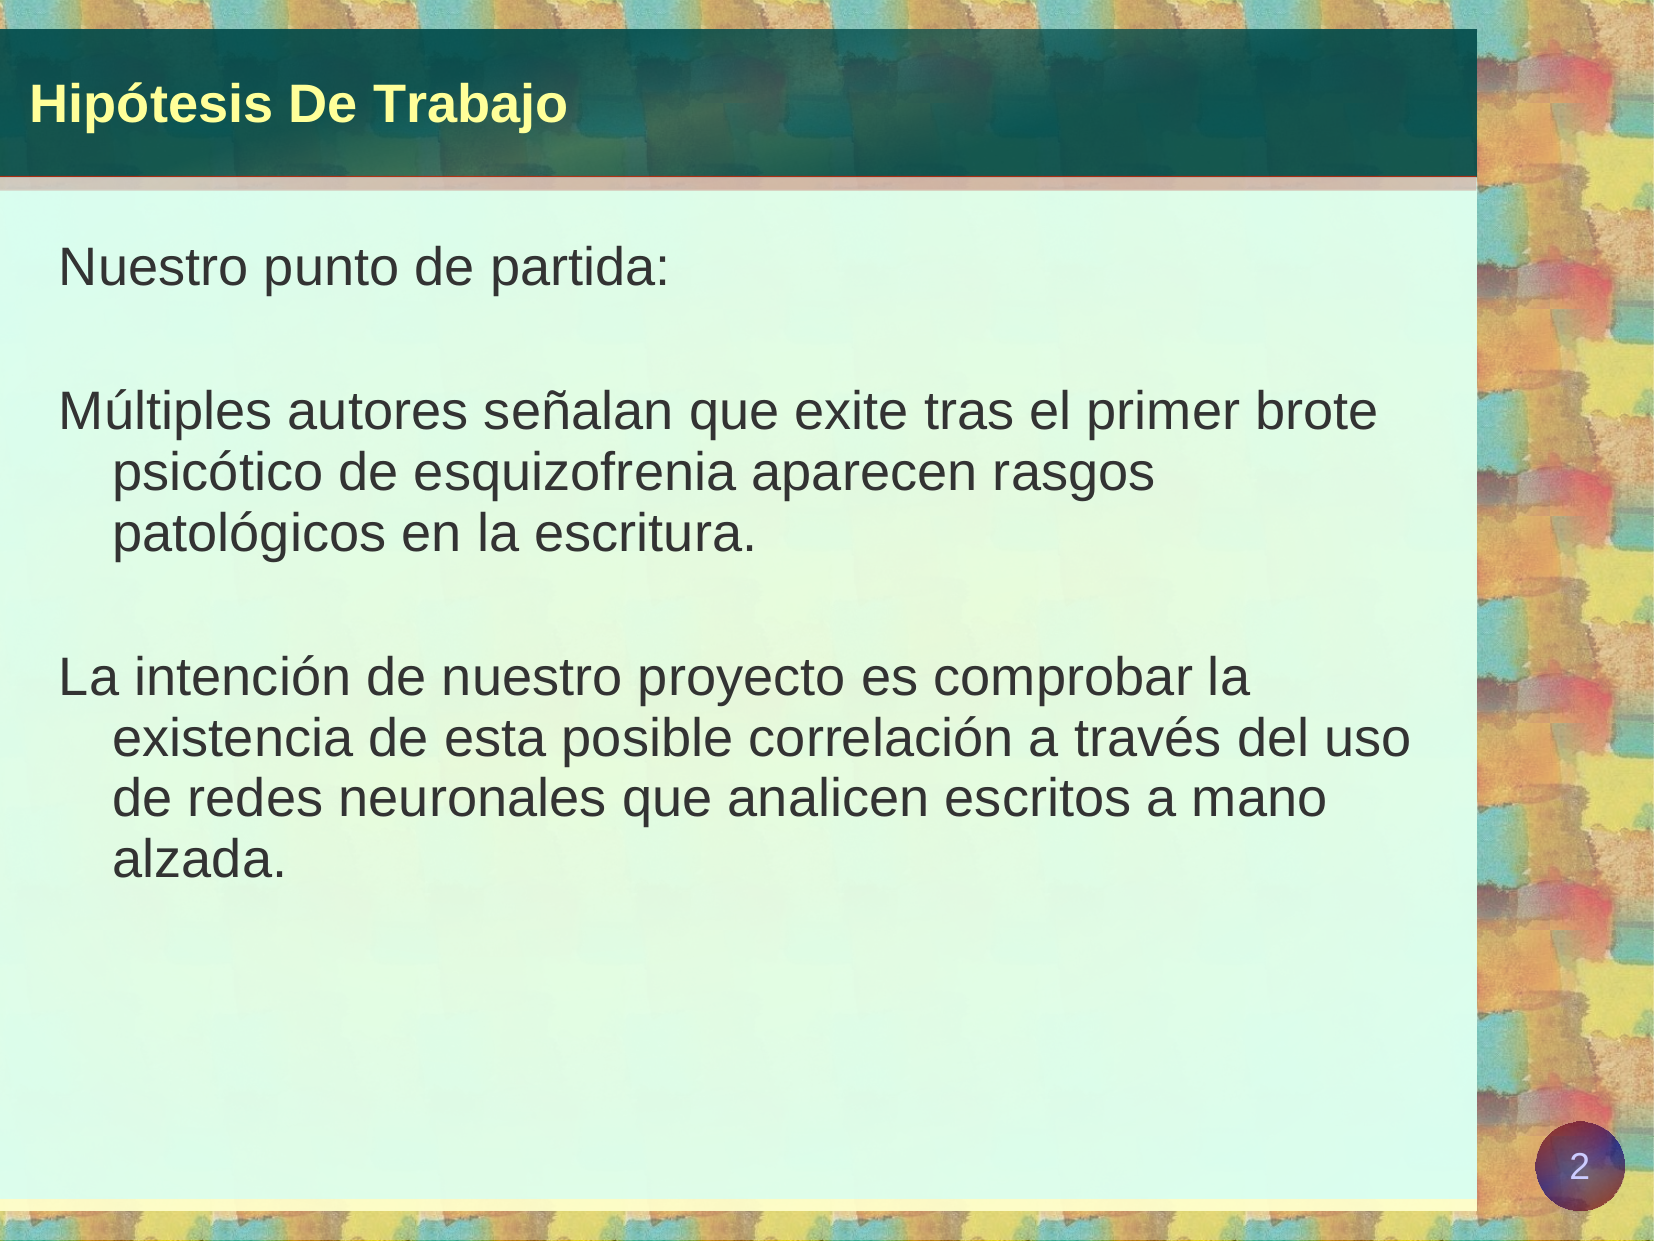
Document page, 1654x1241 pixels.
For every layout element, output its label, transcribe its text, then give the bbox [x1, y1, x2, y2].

text_box [0, 177, 1477, 1199]
list Nuestro punto de partida: Múltiples autores señalan que exite tras el primer brote psicótico de esquizofrenia aparecen rasgos patológicos en la escritura. La intención de nuestro proyecto es comprobar la existencia de esta posible correlación a través del uso de redes neuronales que analicen escritos a mano alzada. [59, 236, 1418, 1182]
title Hipótesis De Trabajo [29, 59, 1447, 148]
